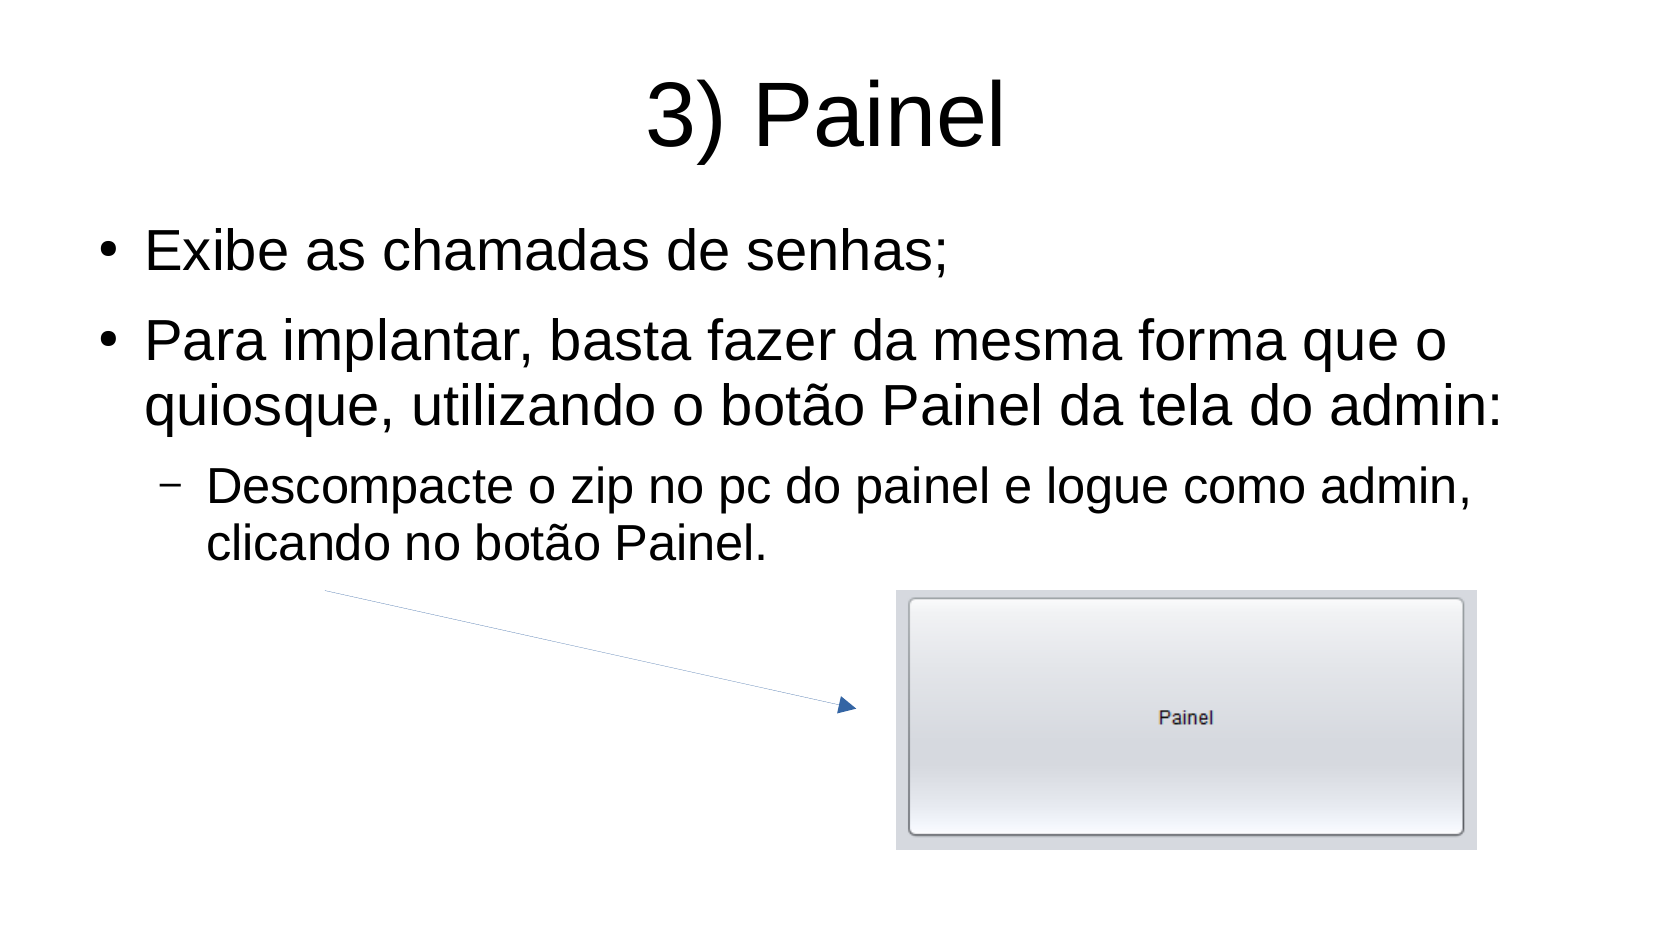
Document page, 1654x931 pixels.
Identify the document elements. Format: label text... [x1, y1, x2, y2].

picture [896, 590, 1477, 850]
title 3) Painel [82, 37, 1571, 193]
list Exibe as chamadas de senhas; Para implantar, basta fazer da mesma forma que o quiosque, utilizando o botão Painel da tela do admin: Descompacte o zip no pc do painel e logue como admin, clicando no botão Painel. [82, 217, 1571, 621]
